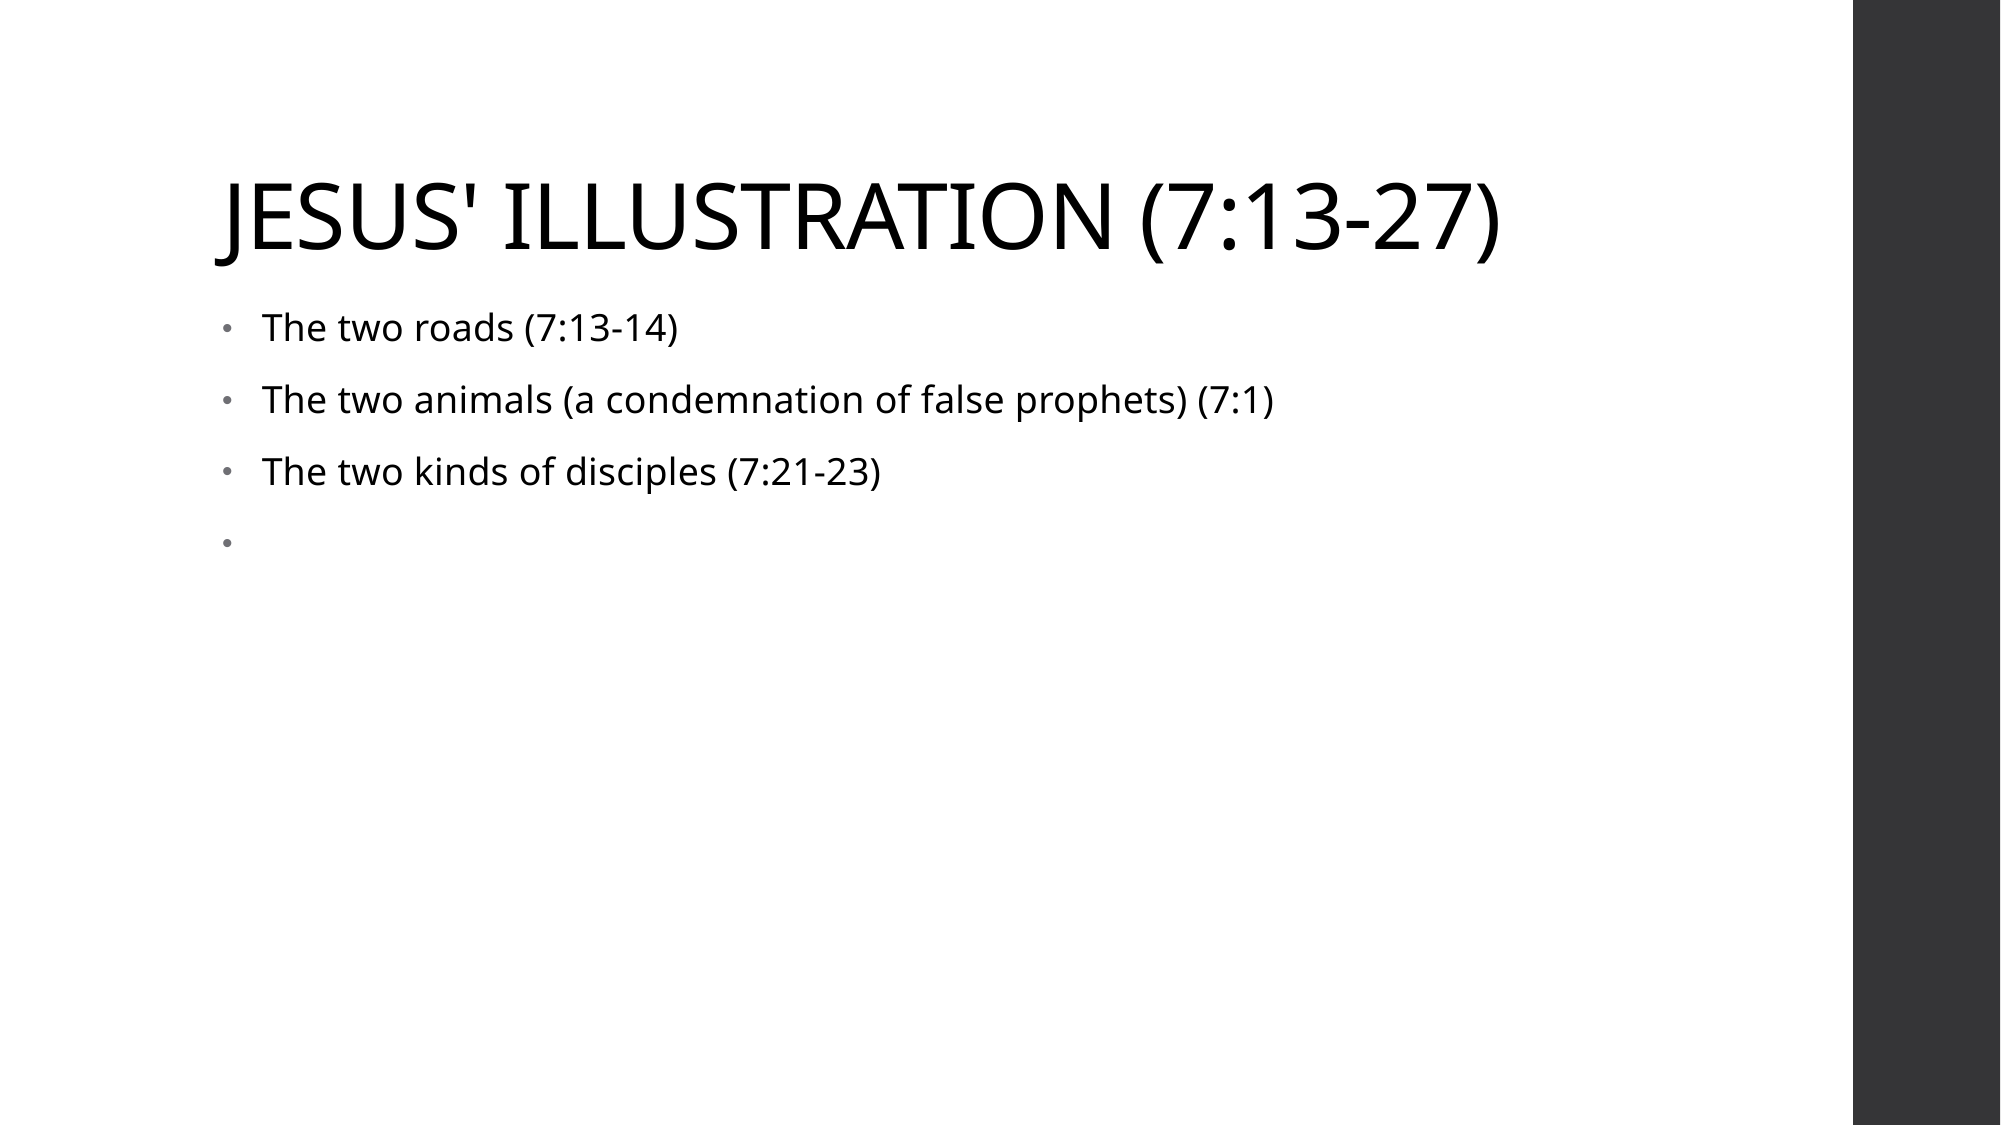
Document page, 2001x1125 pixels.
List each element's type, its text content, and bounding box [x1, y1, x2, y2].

title JESUS' ILLUSTRATION (7:13-27) [206, 60, 1797, 278]
list The two roads (7:13-14) The two animals (a condemnation of false prophets) (7:1) The two kinds of disciples (7:21-23) [206, 299, 1617, 1014]
